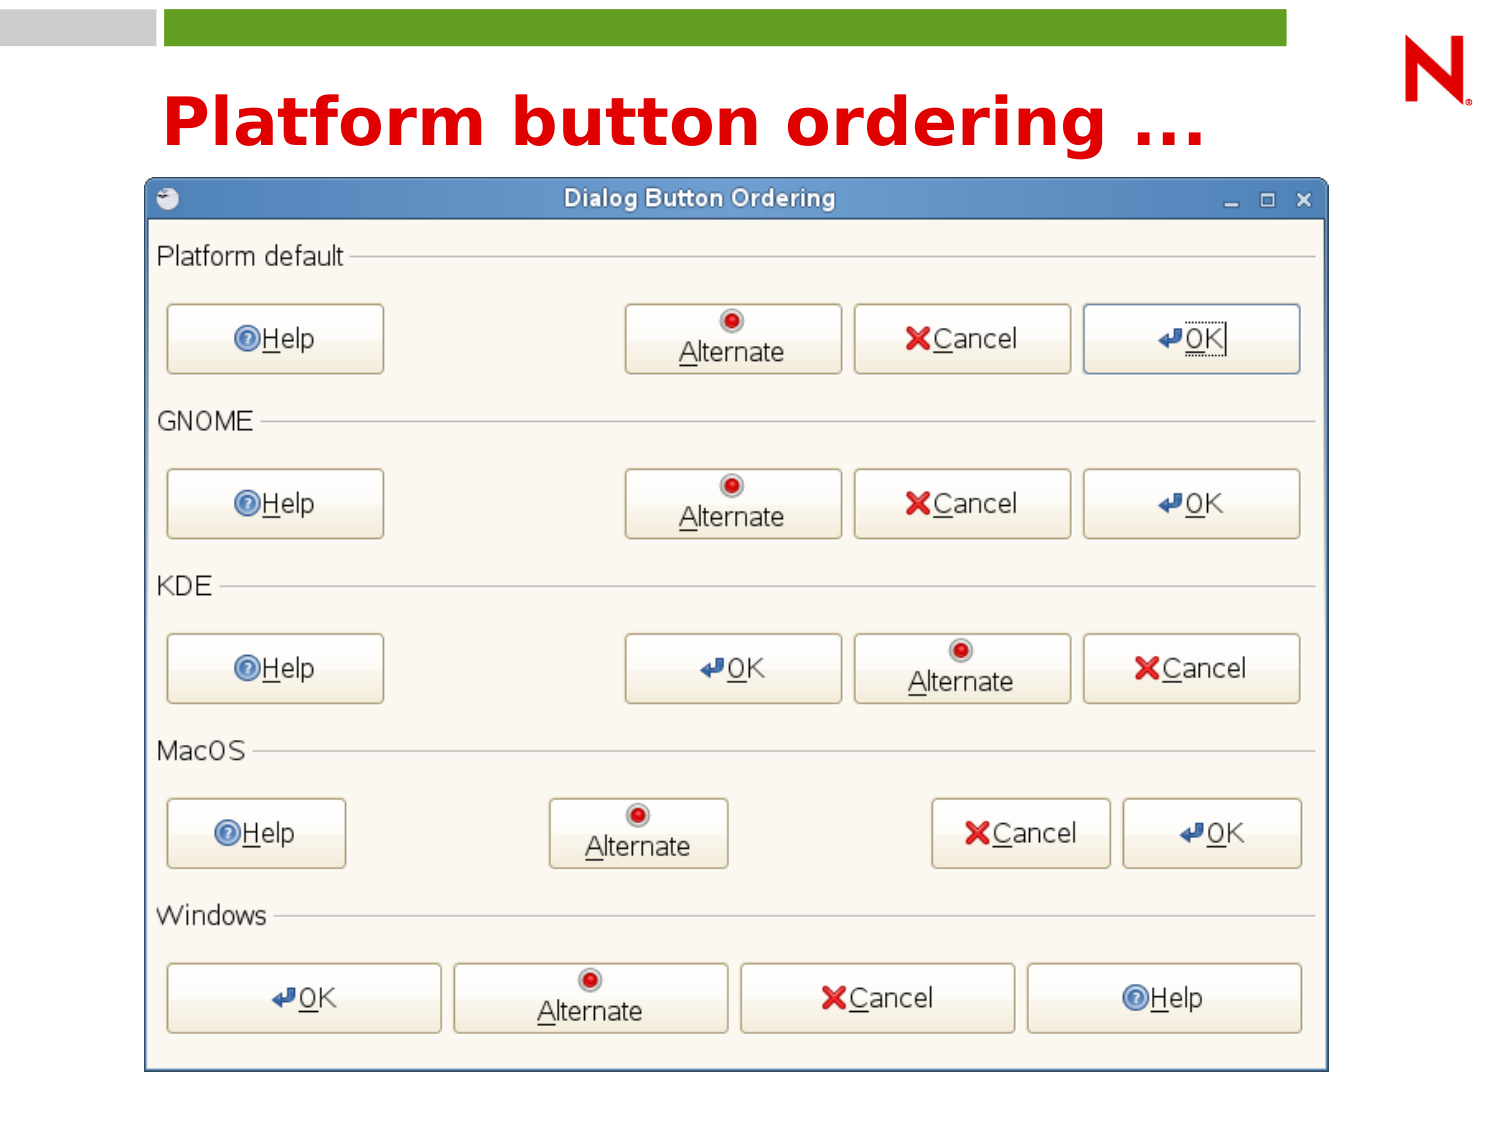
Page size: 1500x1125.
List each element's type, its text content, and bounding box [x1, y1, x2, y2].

picture [144, 177, 1329, 1072]
title Platform button ordering ... [161, 41, 1383, 205]
picture [1403, 32, 1473, 107]
